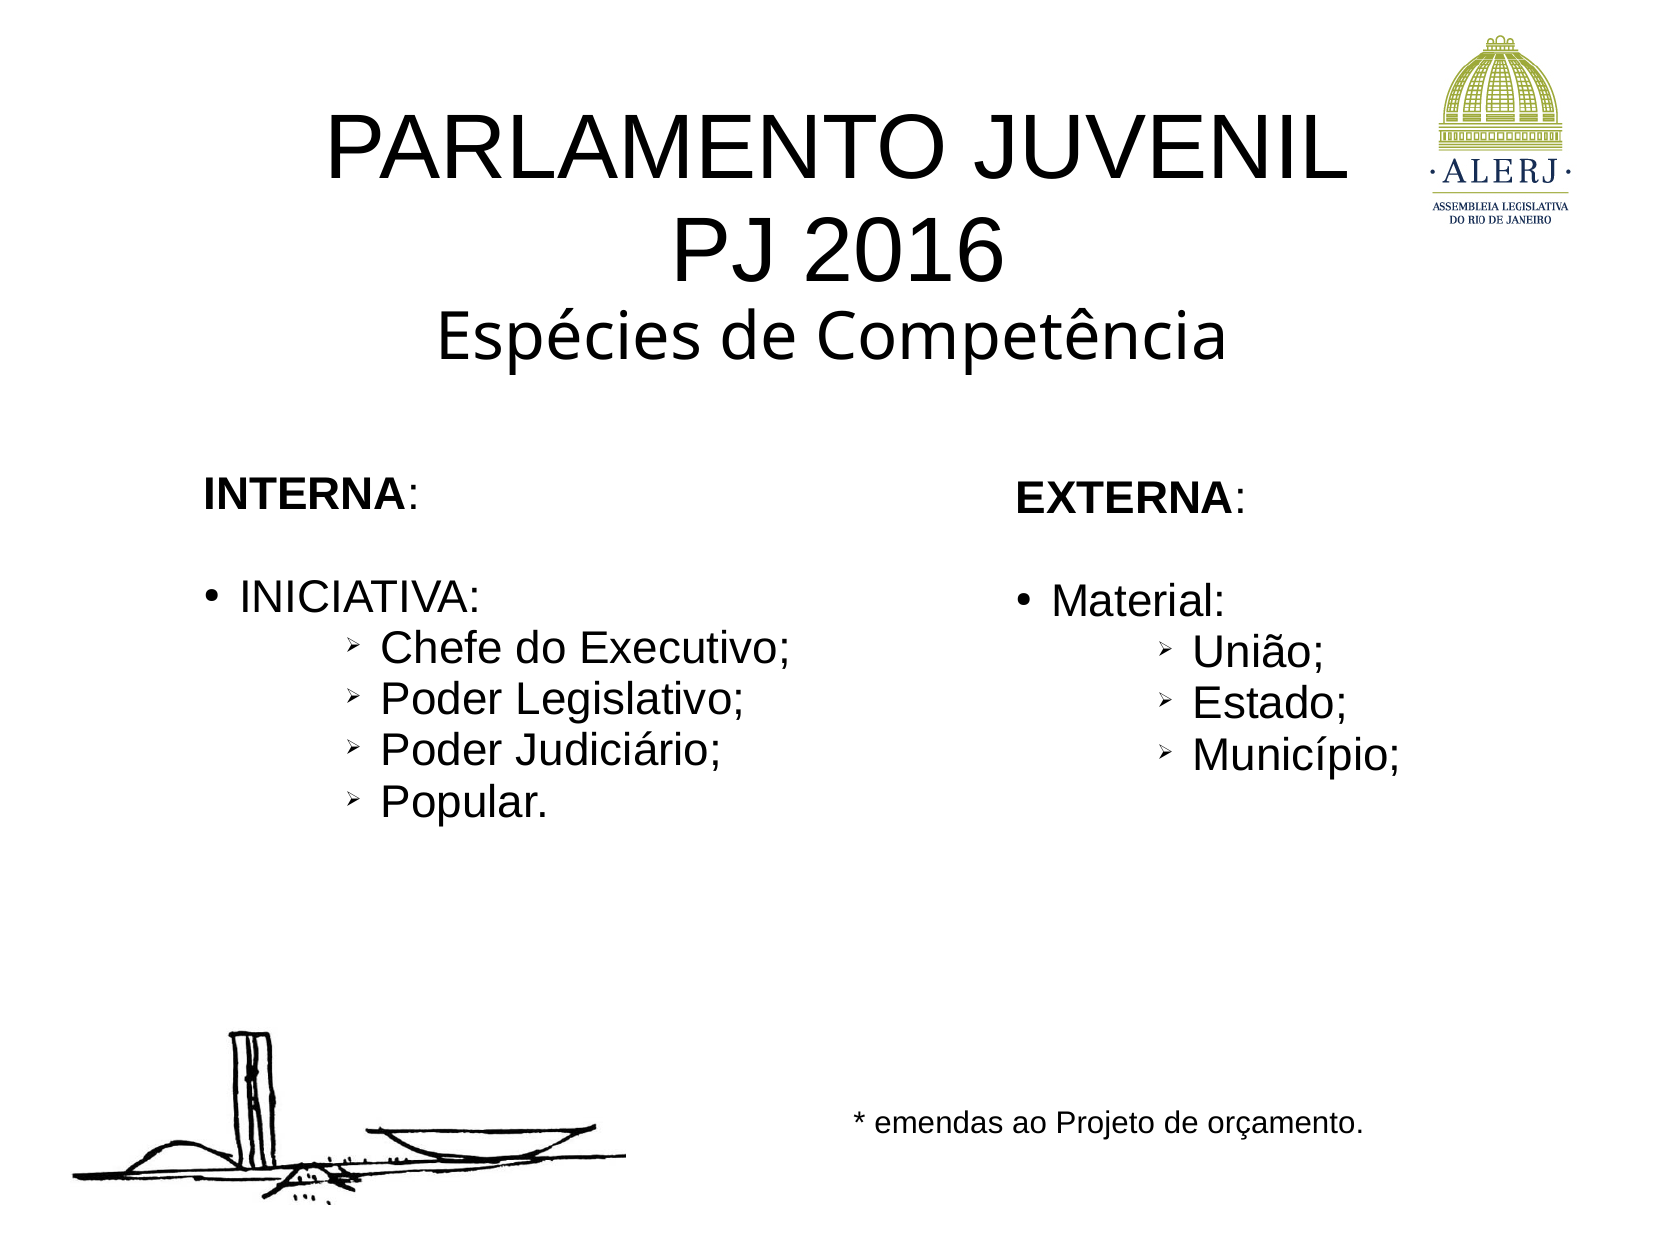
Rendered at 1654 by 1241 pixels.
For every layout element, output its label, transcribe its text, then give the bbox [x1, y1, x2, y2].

text_box INTERNA: INICIATIVA: Chefe do Executivo; Poder Legislativo; Poder Judiciário; Popular. [188, 460, 1323, 835]
text_box Espécies de Competência [94, 277, 1571, 390]
text_box * emendas ao Projeto de orçamento. [838, 1098, 1382, 1216]
picture [1358, 23, 1642, 235]
text_box EXTERNA: Material: União; Estado; Município; [1000, 464, 1619, 839]
title PARLAMENTO JUVENIL PJ 2016 [70, 94, 1607, 302]
picture [70, 1027, 626, 1205]
